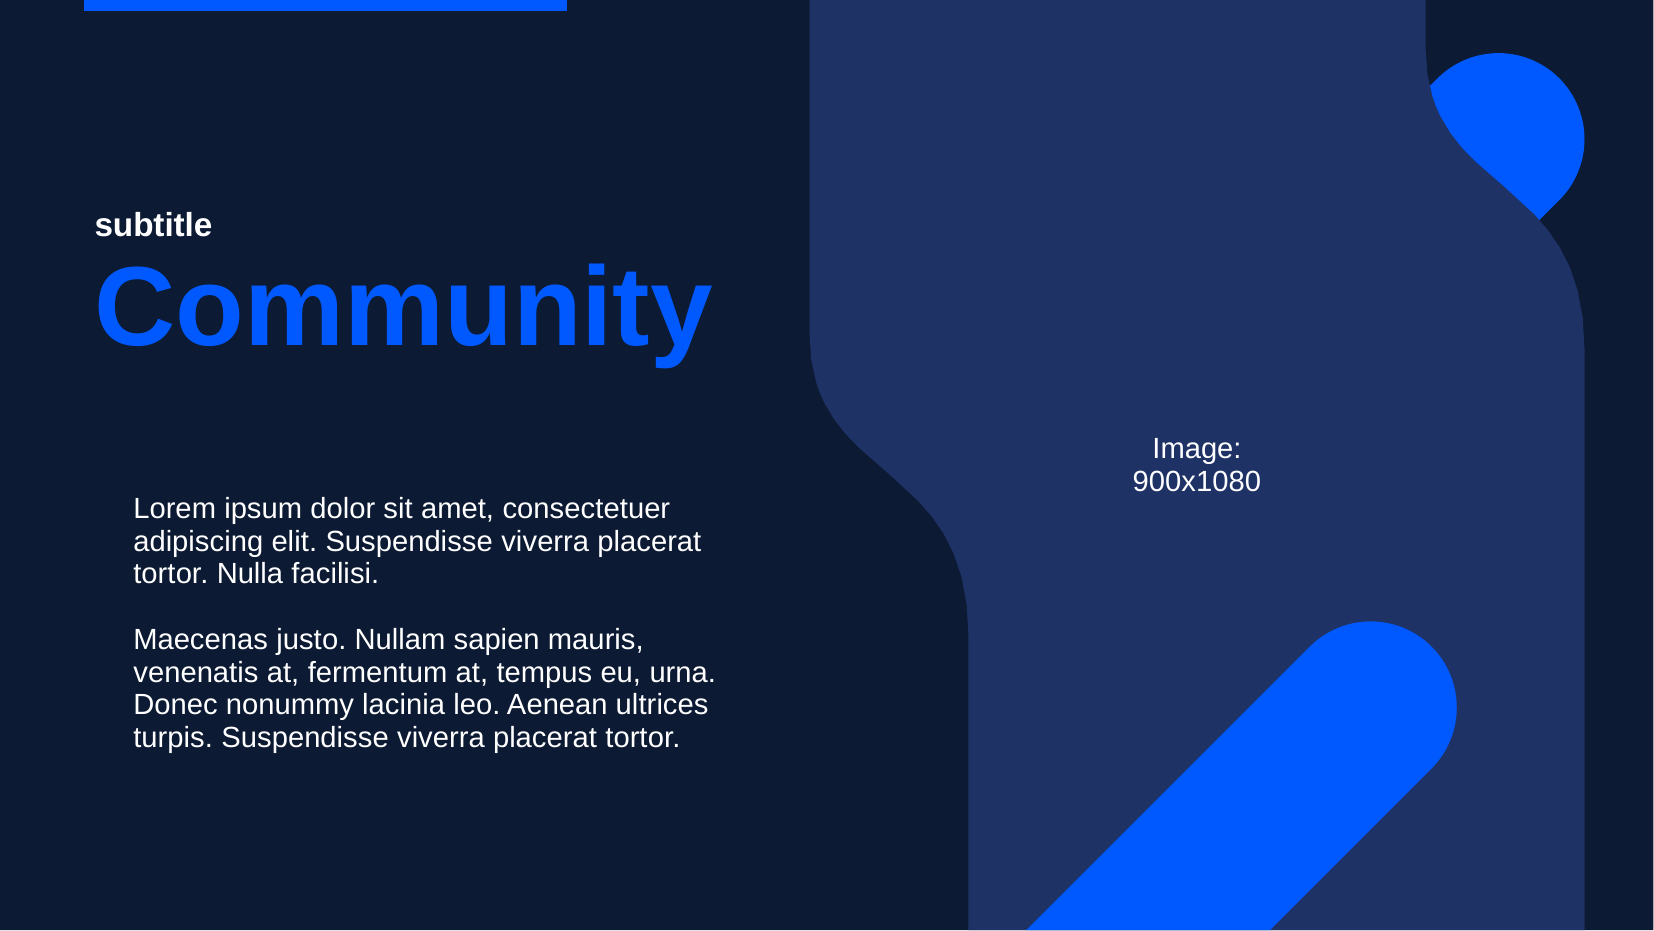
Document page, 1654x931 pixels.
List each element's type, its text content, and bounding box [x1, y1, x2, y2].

title subtitle Community [94, 134, 787, 442]
text_box [1026, 621, 1457, 931]
text_box Lorem ipsum dolor sit amet, consectetuer adipiscing elit. Suspendisse viverra placerat tortor. Nulla facilisi. Maecenas justo. Nullam sapien mauris, venenatis at, fermentum at, tempus eu, urna. Donec nonummy lacinia leo. Aenean ultrices turpis. Suspendisse viverra placerat tortor. [97, 422, 764, 824]
text_box Image: 900x1080 [809, 0, 1585, 931]
text_box [1430, 53, 1585, 220]
